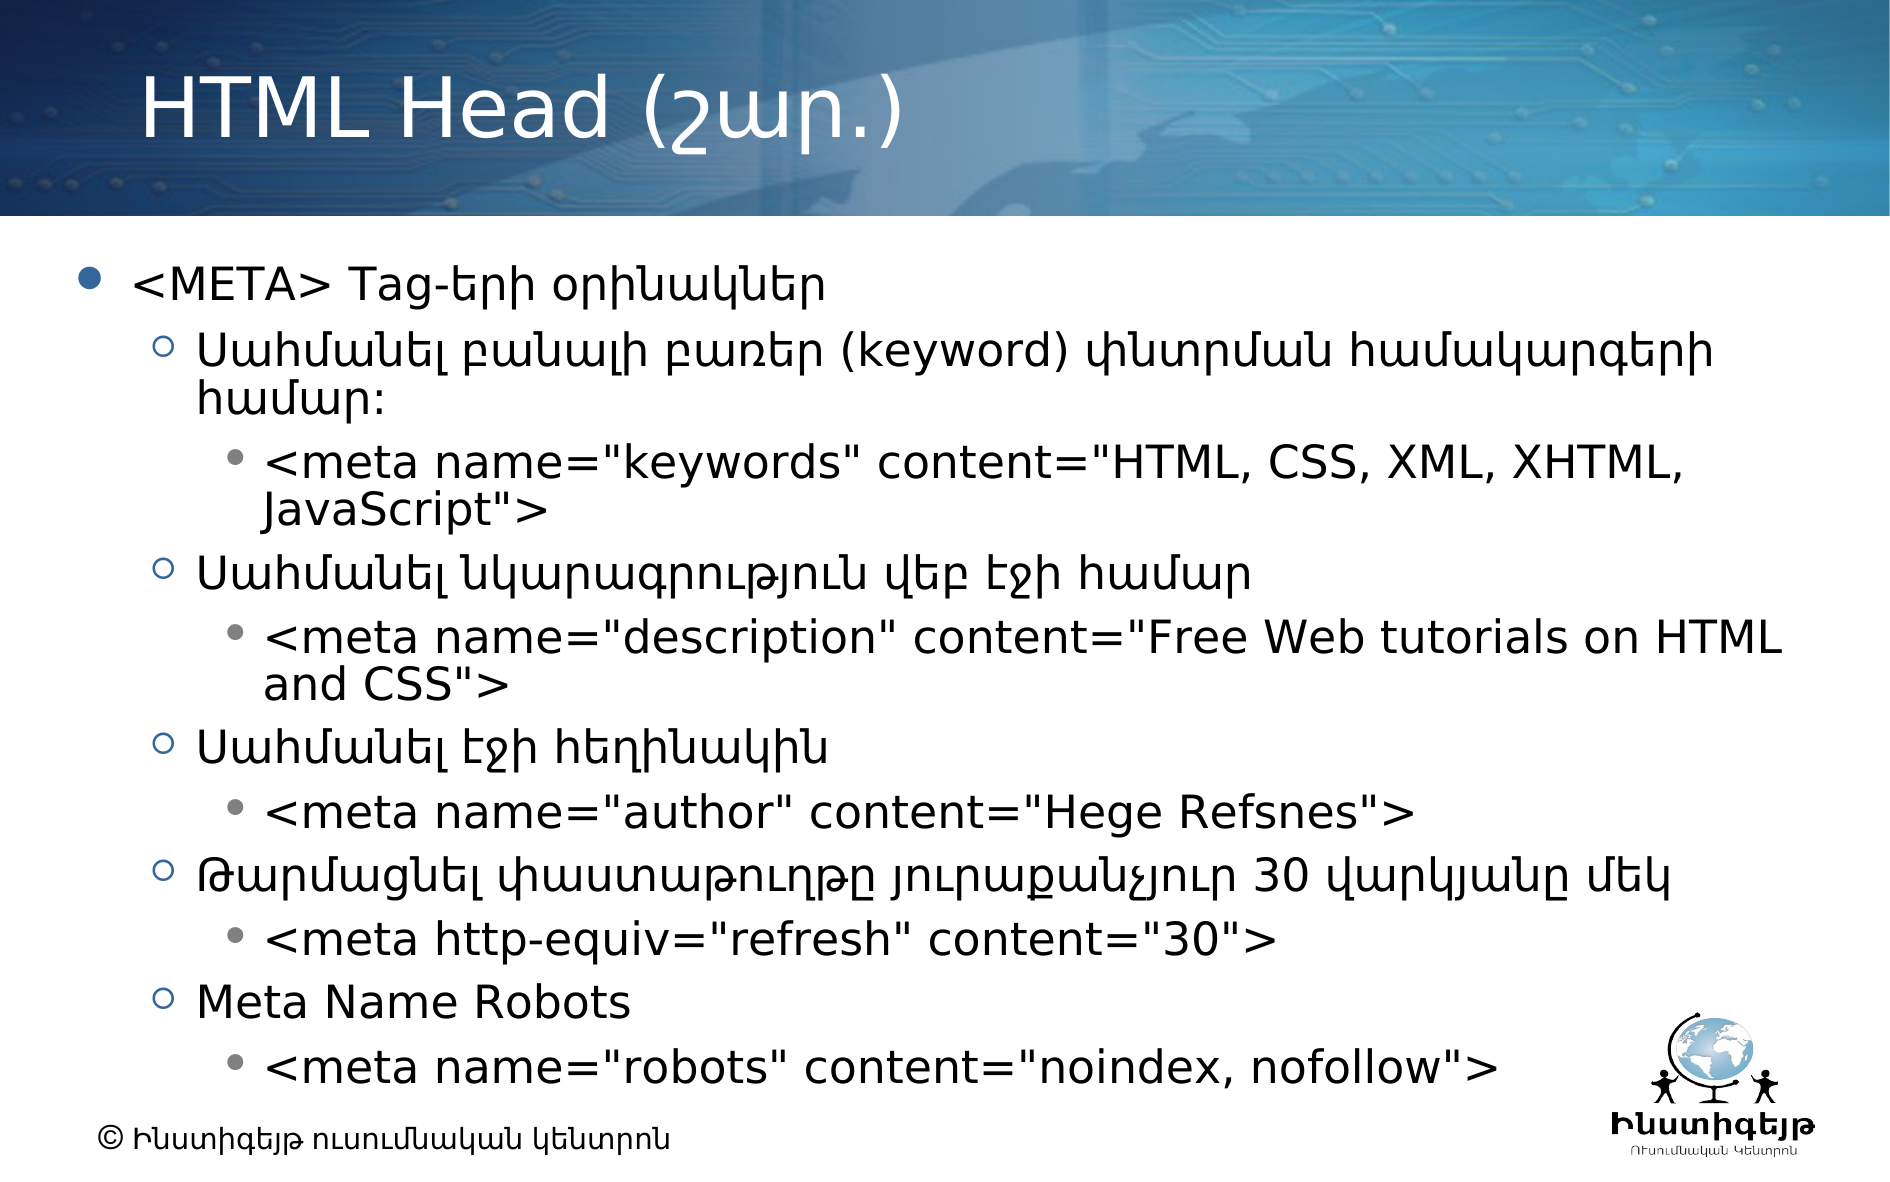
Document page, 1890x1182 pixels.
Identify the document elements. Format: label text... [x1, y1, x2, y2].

list <META> Tag-երի օրինակներ Սահմանել բանալի բառեր (keyword) փնտրման համակարգերի համար: <meta name="keywords" content="HTML, CSS, XML, XHTML, JavaScript"> Սահմանել նկարագրություն վեբ էջի համար <meta name="description" content="Free Web tutorials on HTML and CSS"> Սահմանել էջի հեղինակին <meta name="author" content="Hege Refsnes"> Թարմացնել փաստաթուղթը յուրաքանչյուր 30 վարկյանը մեկ <meta http-equiv="refresh" content="30"> Meta Name Robots <meta name="robots" content="noindex, nofollow"> [75, 262, 1801, 293]
picture [1612, 1012, 1815, 1157]
picture [0, 0, 1890, 216]
